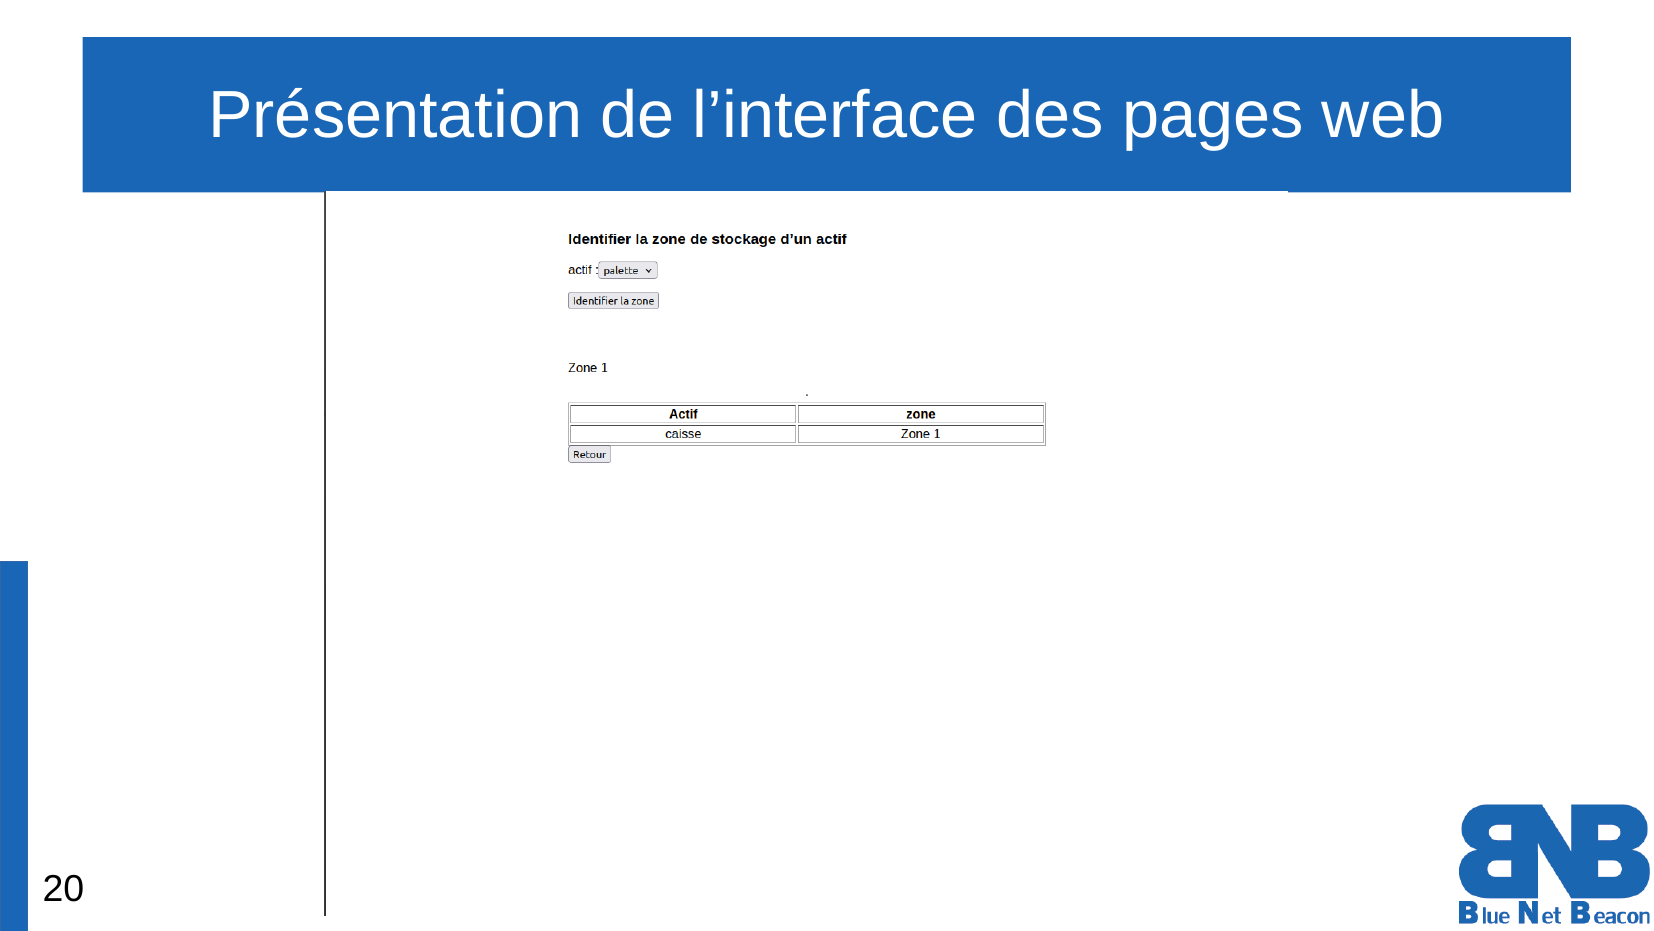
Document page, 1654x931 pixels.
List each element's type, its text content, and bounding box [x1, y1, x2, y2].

text_box <numéro> [27, 860, 657, 931]
text_box [0, 561, 28, 931]
title Présentation de l’interface des pages web [82, 37, 1571, 193]
picture [1459, 797, 1650, 930]
picture [324, 191, 1288, 916]
